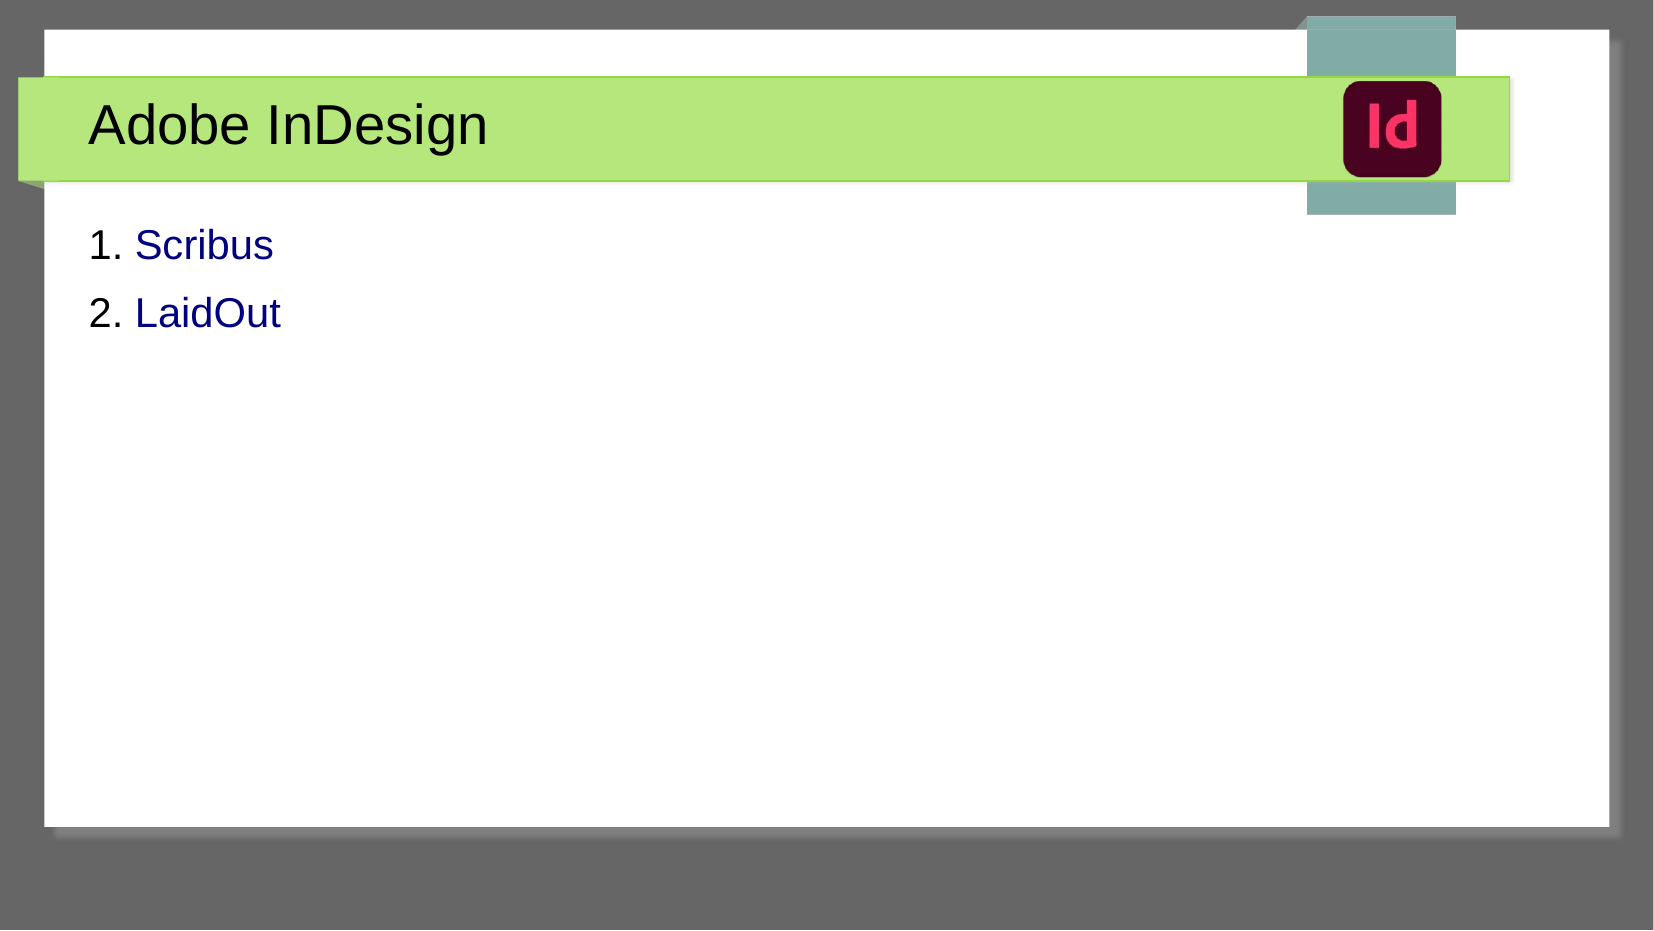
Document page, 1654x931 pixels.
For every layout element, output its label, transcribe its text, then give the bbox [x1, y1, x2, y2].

title Adobe InDesign [88, 73, 1506, 178]
picture [1340, 79, 1444, 184]
list 1. Scribus 2. LaidOut [88, 221, 1565, 813]
